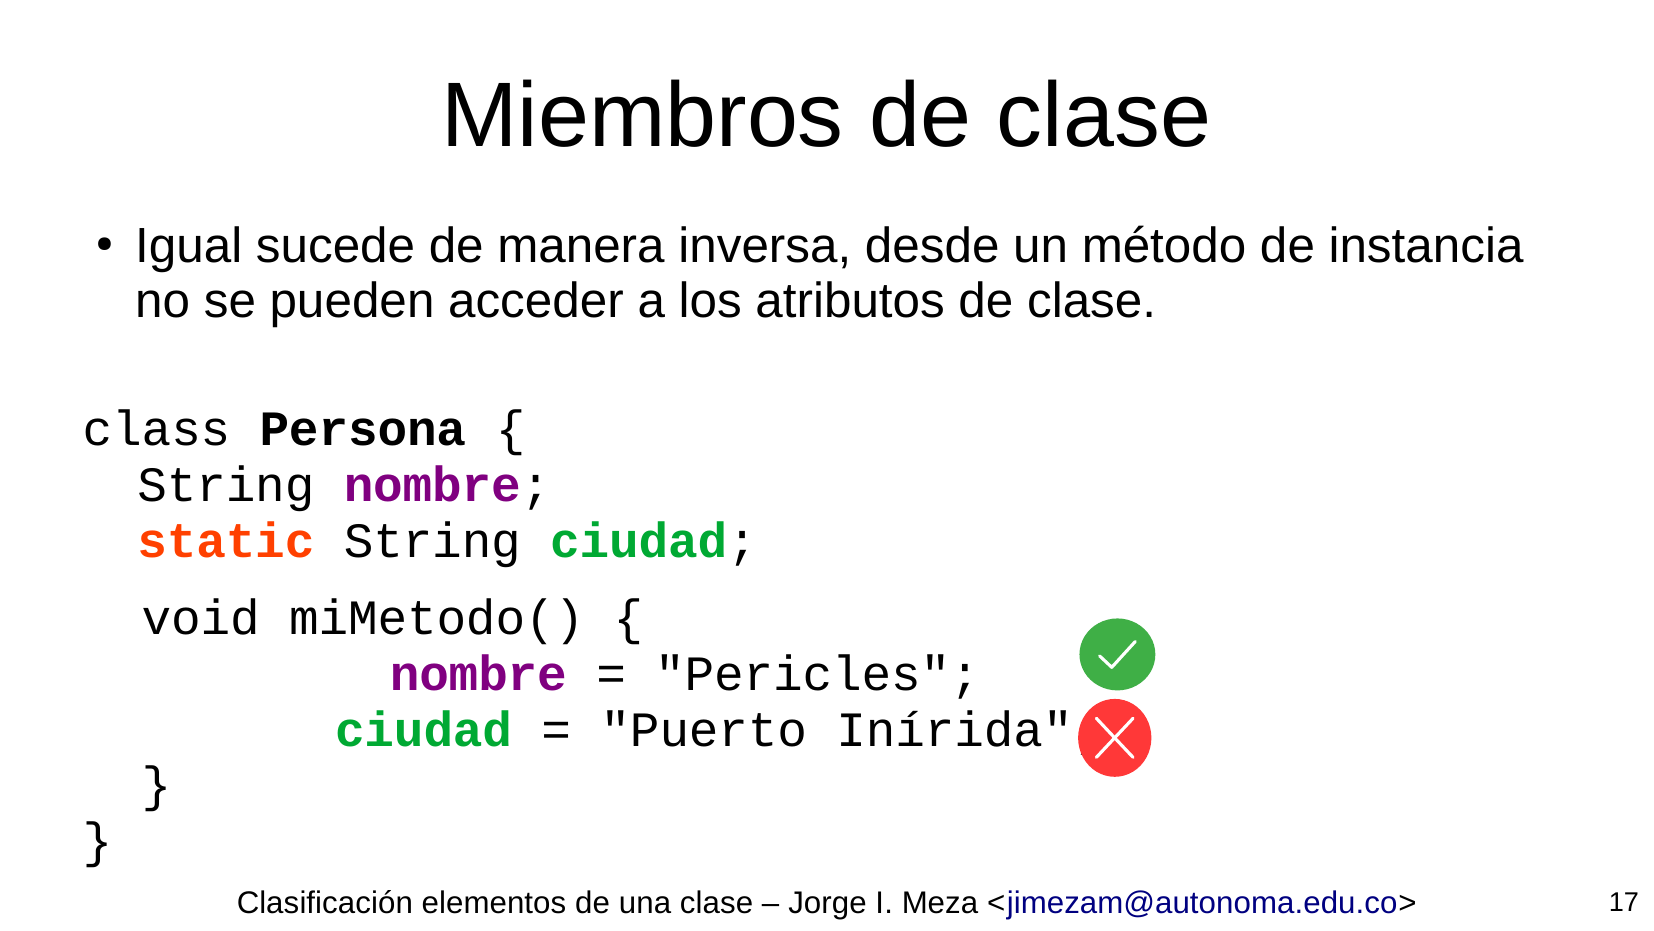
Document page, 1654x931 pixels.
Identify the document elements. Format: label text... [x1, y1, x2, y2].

text_box [1080, 619, 1155, 690]
text_box [1078, 699, 1151, 776]
list Igual sucede de manera inversa, desde un método de instancia no se pueden acceder a los atributos de clase. class Persona { String nombre; static String ciudad; void miMetodo() { nombre = "Pericles"; ciudad = "Puerto Inírida"; } } [82, 217, 1571, 879]
title Miembros de clase [82, 37, 1571, 193]
